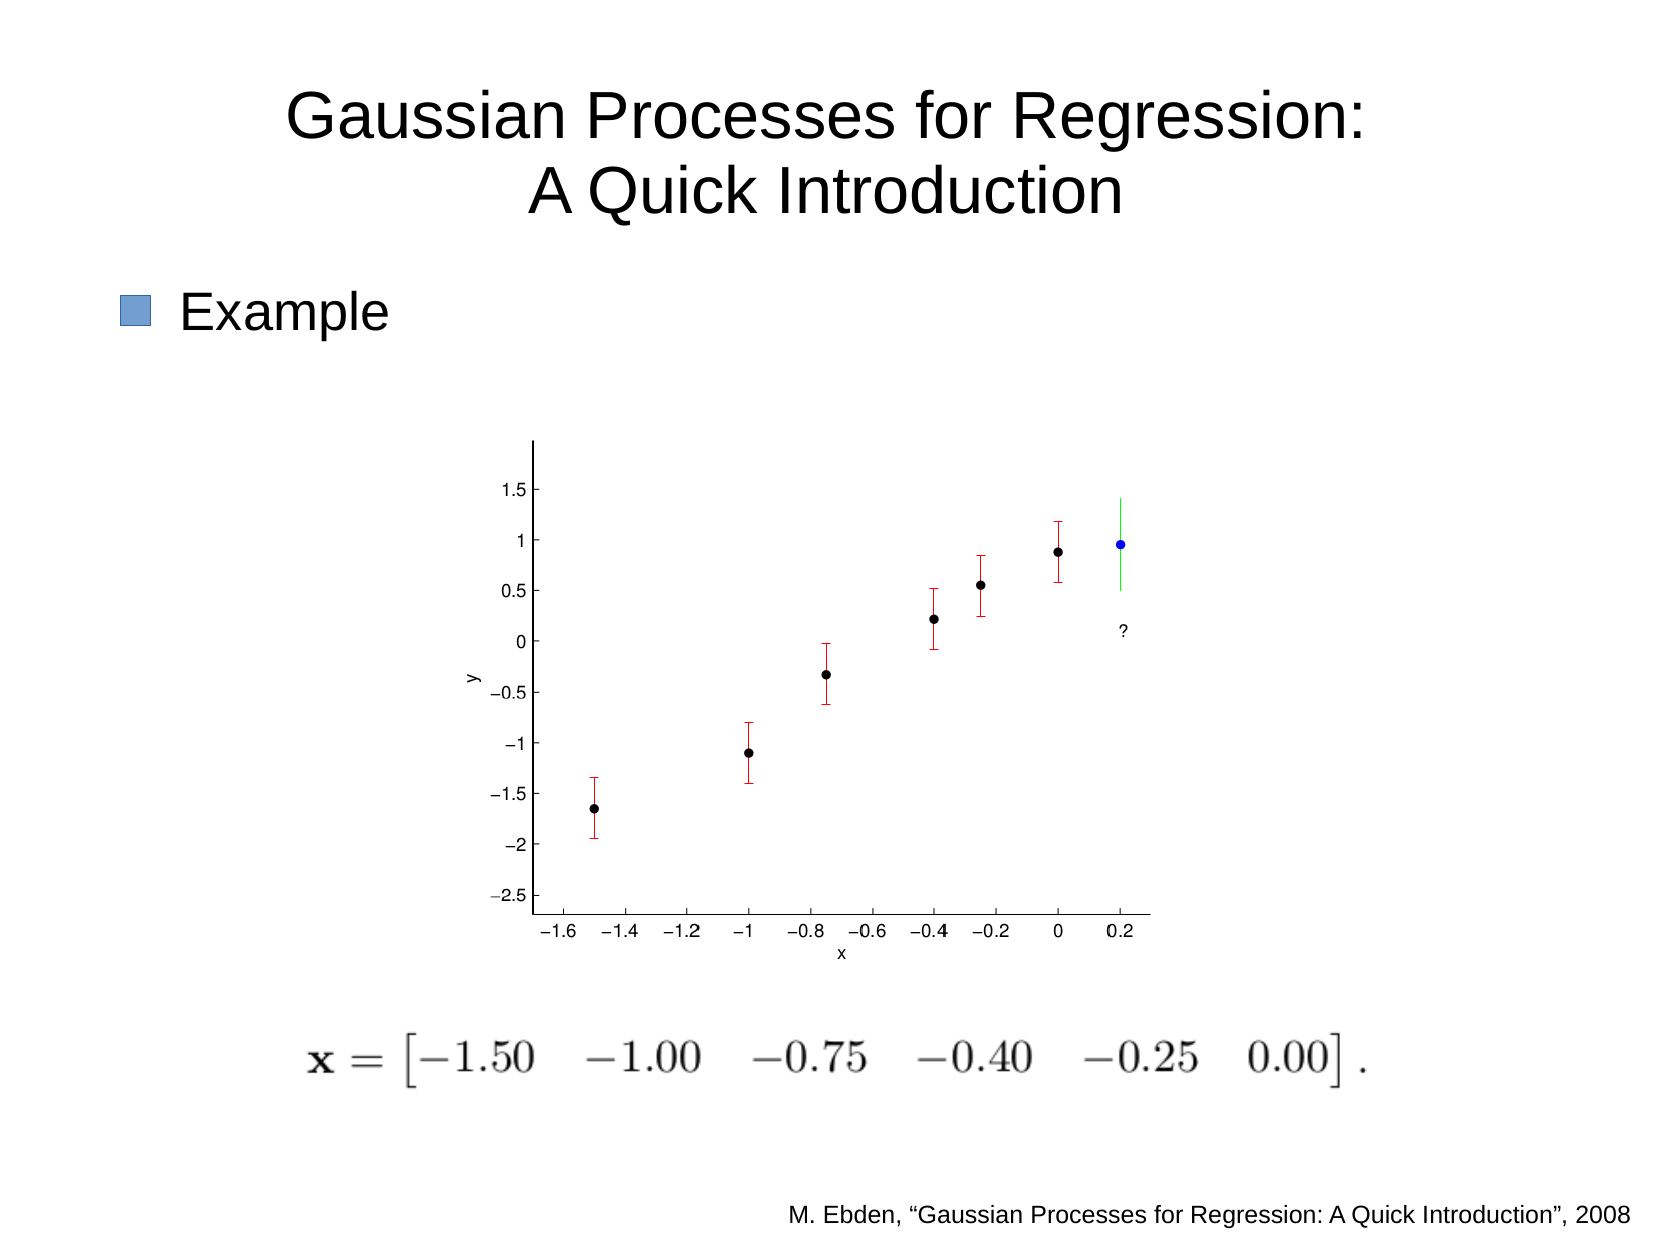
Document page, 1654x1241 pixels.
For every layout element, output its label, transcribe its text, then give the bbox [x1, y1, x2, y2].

text_box Example [165, 274, 1576, 411]
picture [255, 434, 1419, 1111]
text_box [120, 295, 151, 326]
title Gaussian Processes for Regression: A Quick Introduction [82, 49, 1571, 257]
text_box M. Ebden, “Gaussian Processes for Regression: A Quick Introduction”, 2008 [773, 1192, 1654, 1241]
